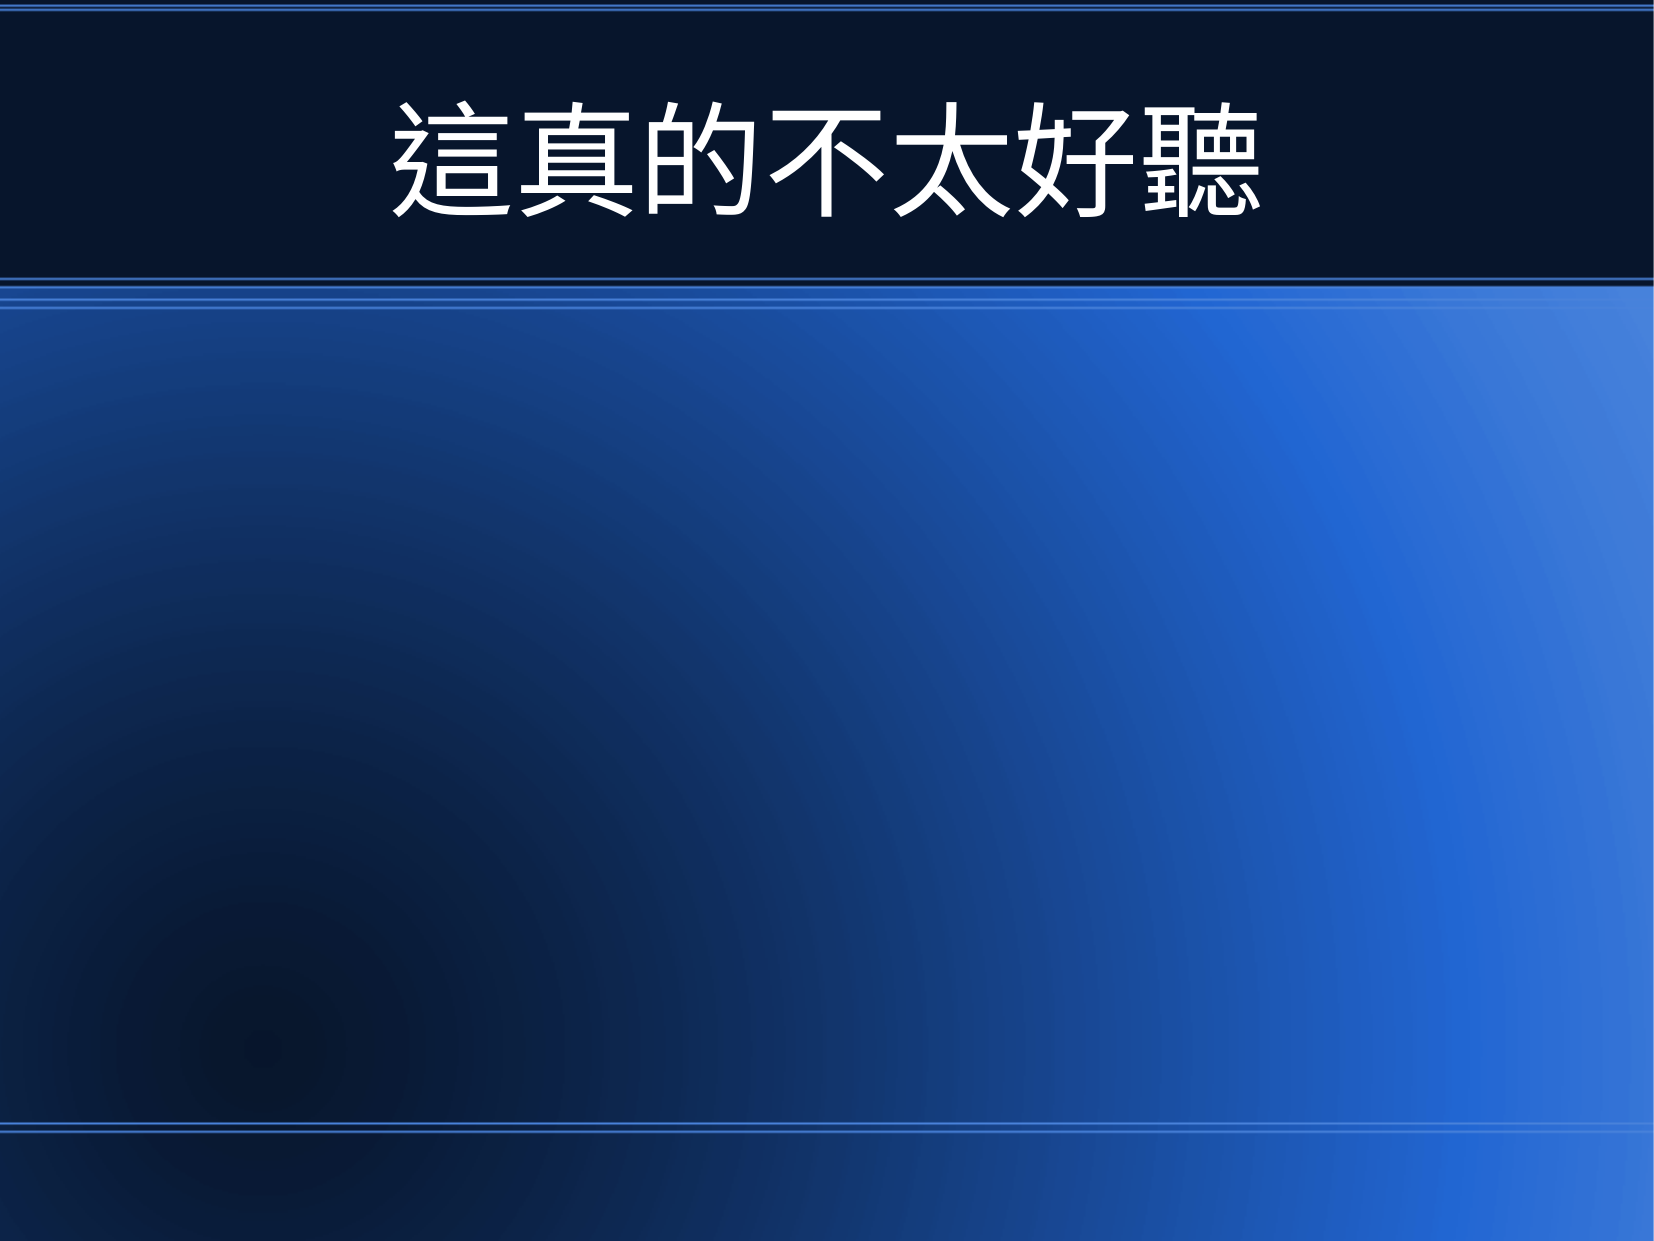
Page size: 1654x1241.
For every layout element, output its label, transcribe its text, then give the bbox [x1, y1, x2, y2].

picture [0, 0, 1654, 1241]
title 這真的不太好聽 [82, 49, 1571, 257]
